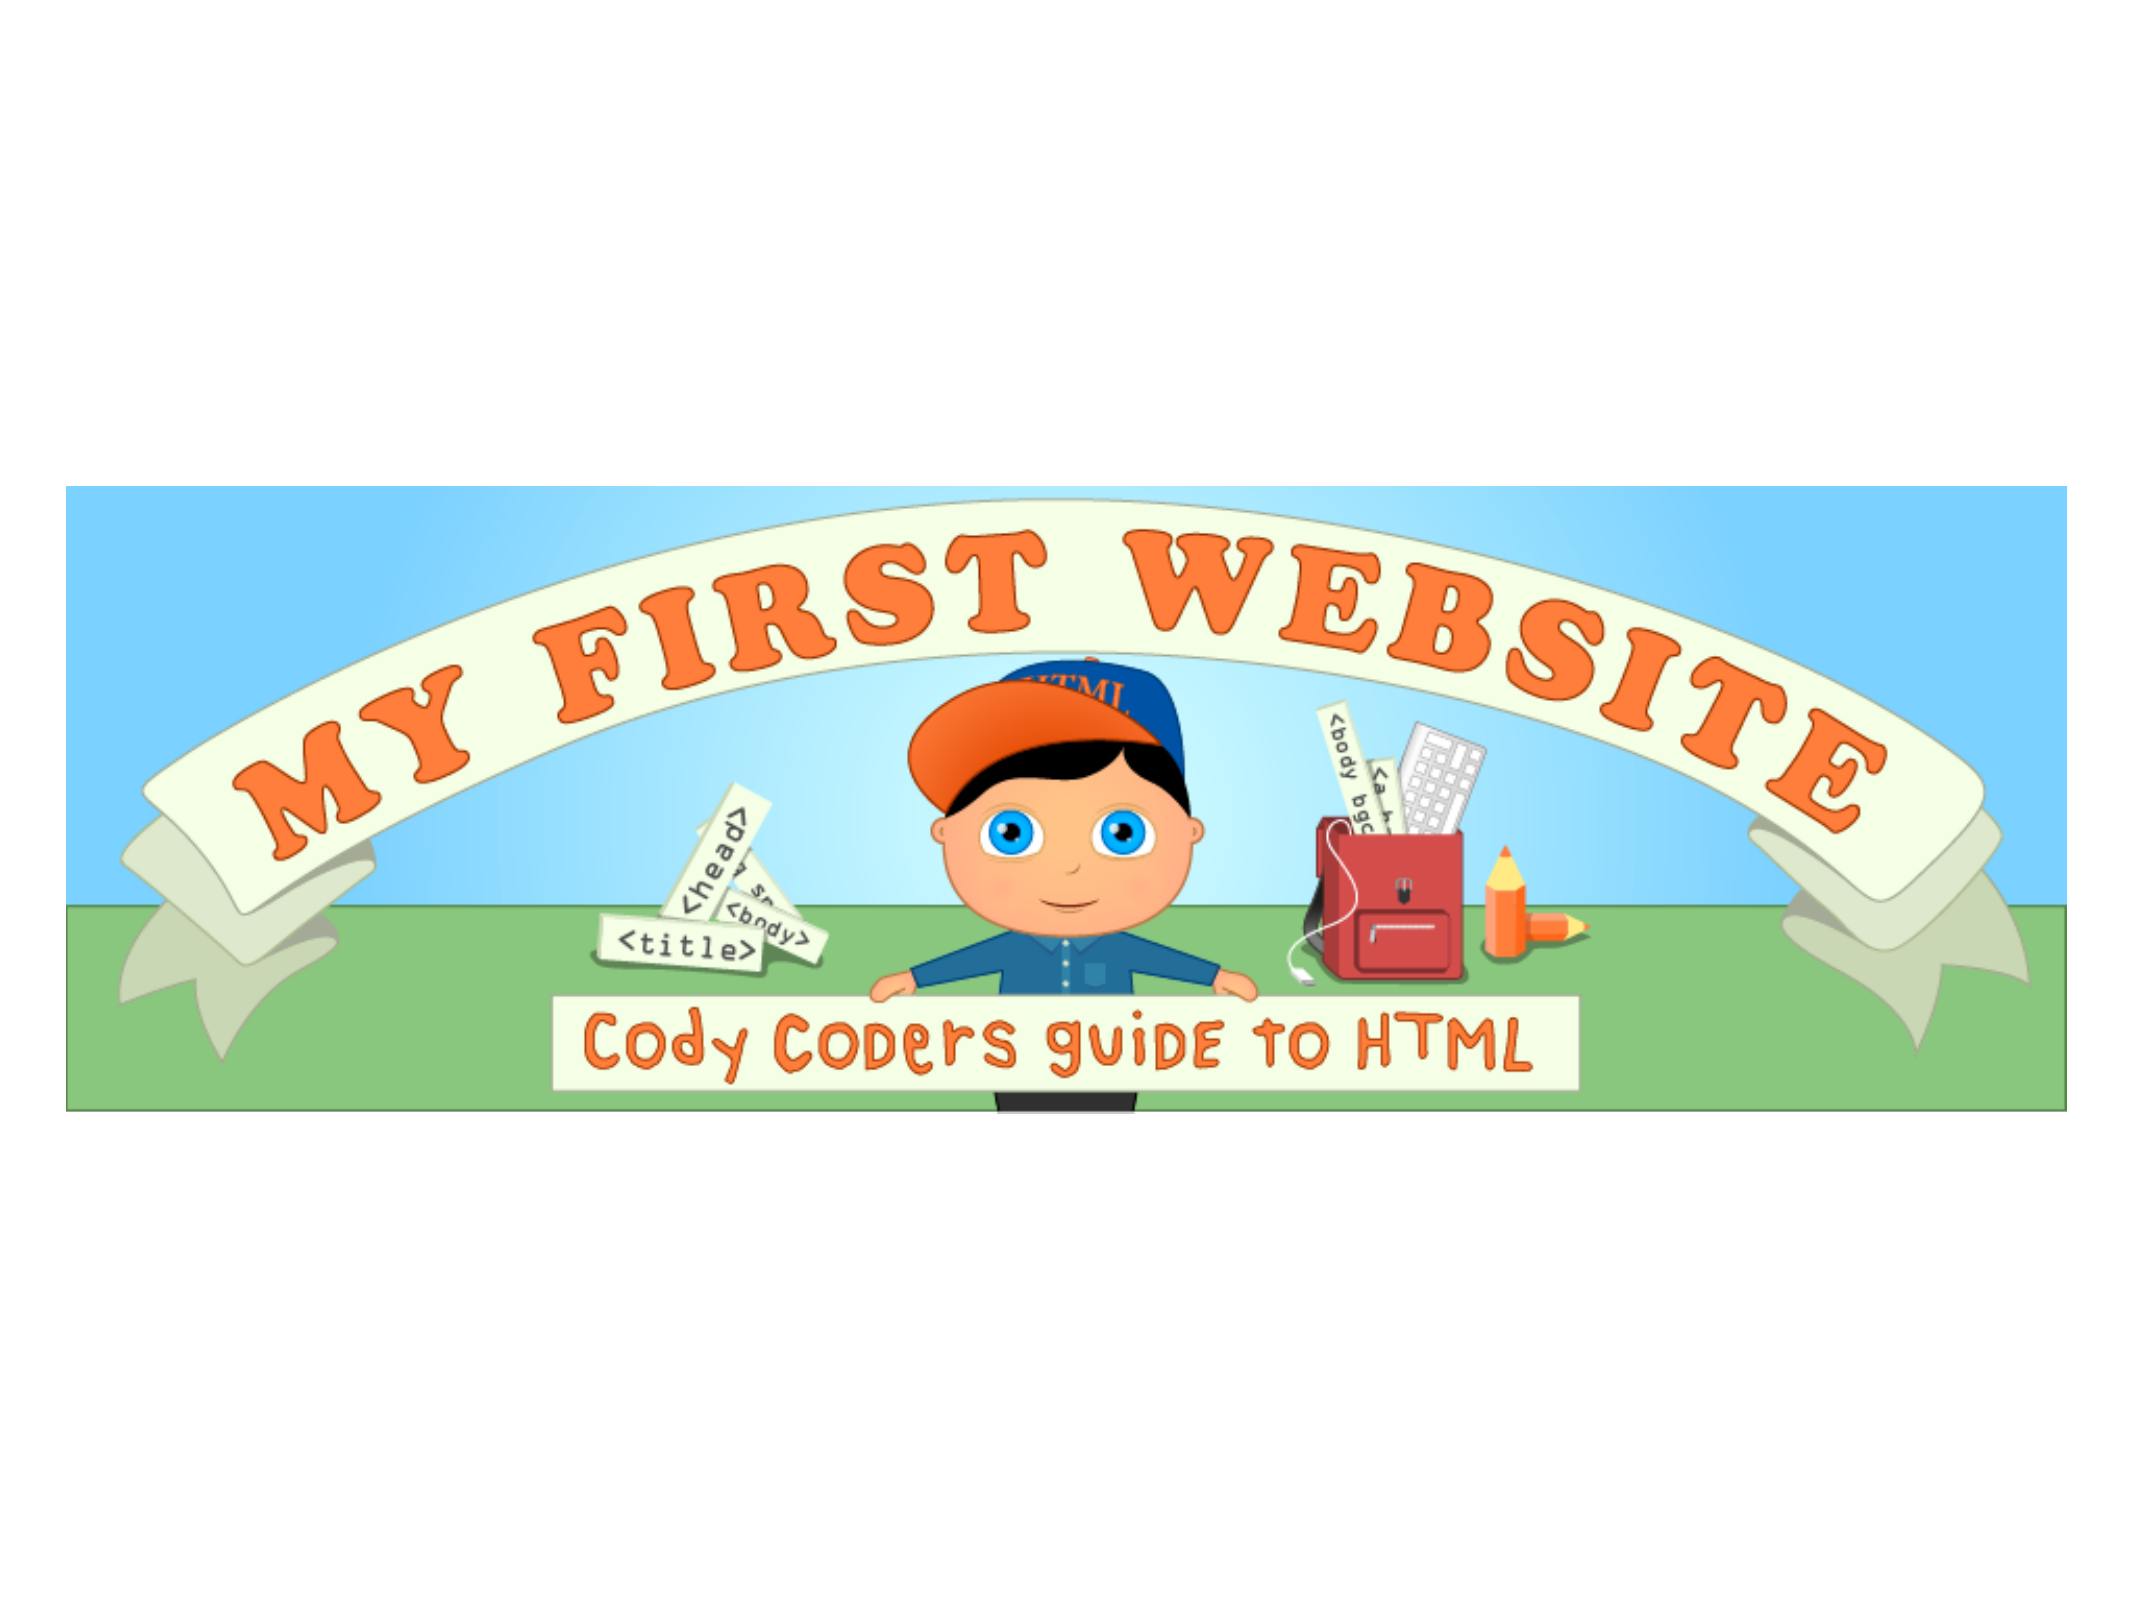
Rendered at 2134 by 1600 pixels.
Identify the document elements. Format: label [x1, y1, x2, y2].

picture [66, 486, 2067, 1114]
